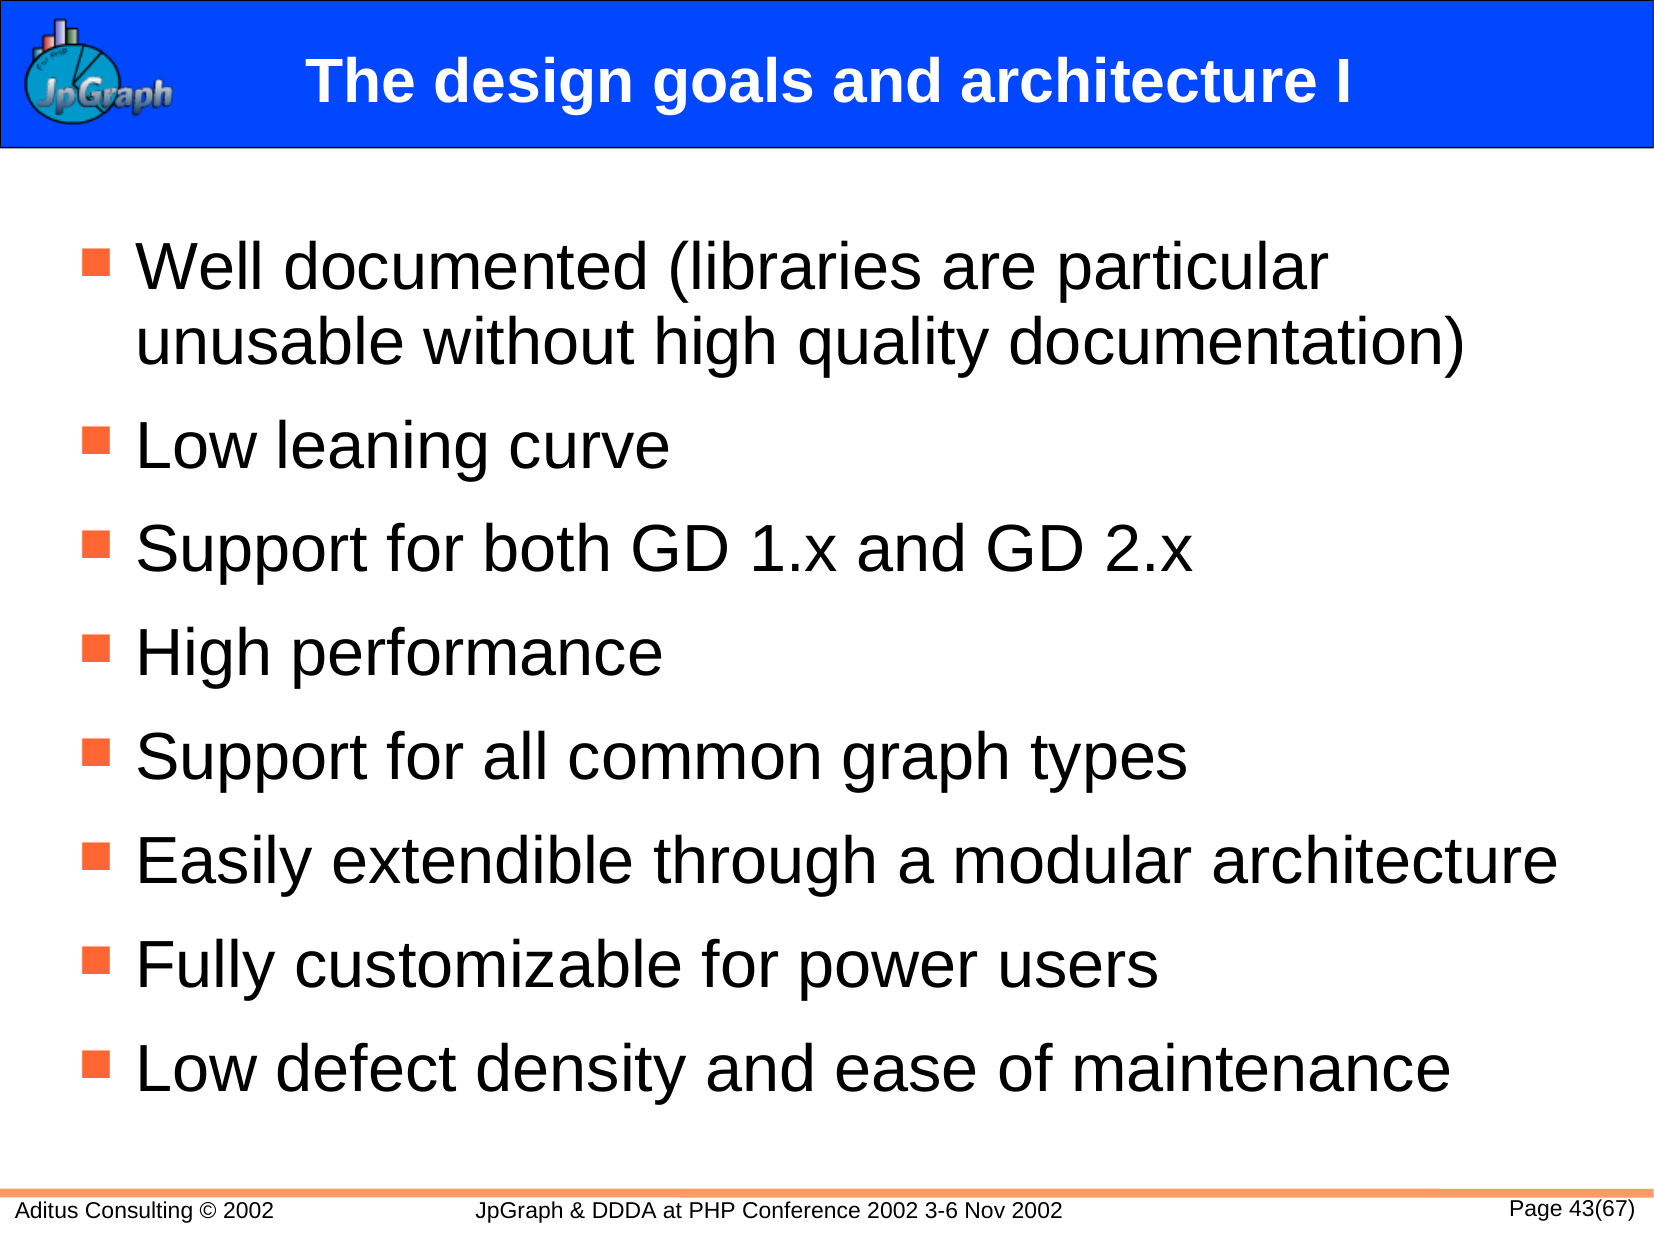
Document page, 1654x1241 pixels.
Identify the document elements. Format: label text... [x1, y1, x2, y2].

picture [20, 17, 123, 128]
list Well documented (libraries are particular unusable without high quality documentation) Low leaning curve Support for both GD 1.x and GD 2.x High performance Support for all common graph types Easily extendible through a modular architecture Fully customizable for power users Low defect density and ease of maintenance [64, 230, 1580, 1190]
title The design goals and architecture I [123, 0, 1536, 163]
